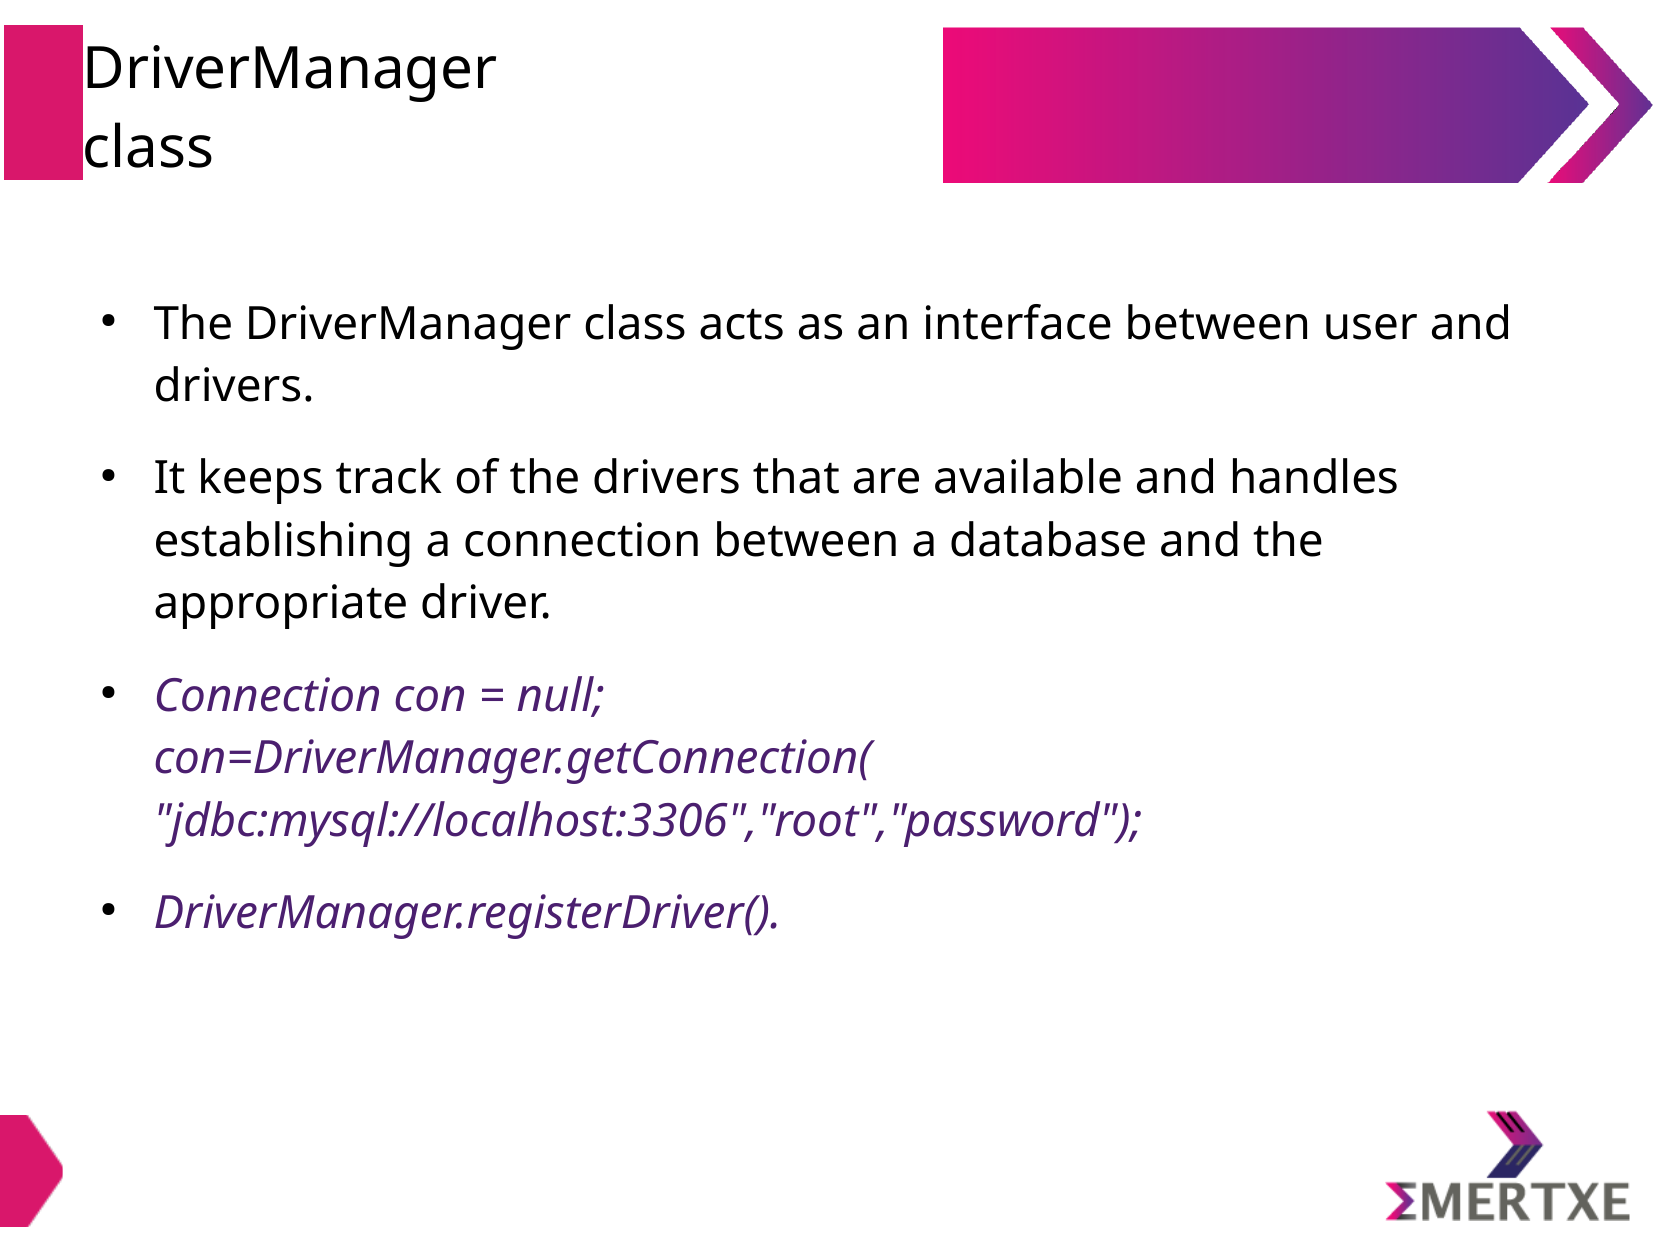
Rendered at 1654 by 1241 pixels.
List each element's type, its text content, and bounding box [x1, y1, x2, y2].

picture [1385, 1107, 1631, 1221]
picture [1571, 27, 1653, 183]
title DriverManager class [82, 2, 1571, 210]
list The DriverManager class acts as an interface between user and drivers. It keeps track of the drivers that are available and handles establishing a connection between a database and the appropriate driver. Connection con = null; con=DriverManager.getConnection( "jdbc:mysql://localhost:3306","root","password"); DriverManager.registerDriver(). [82, 290, 1571, 1010]
